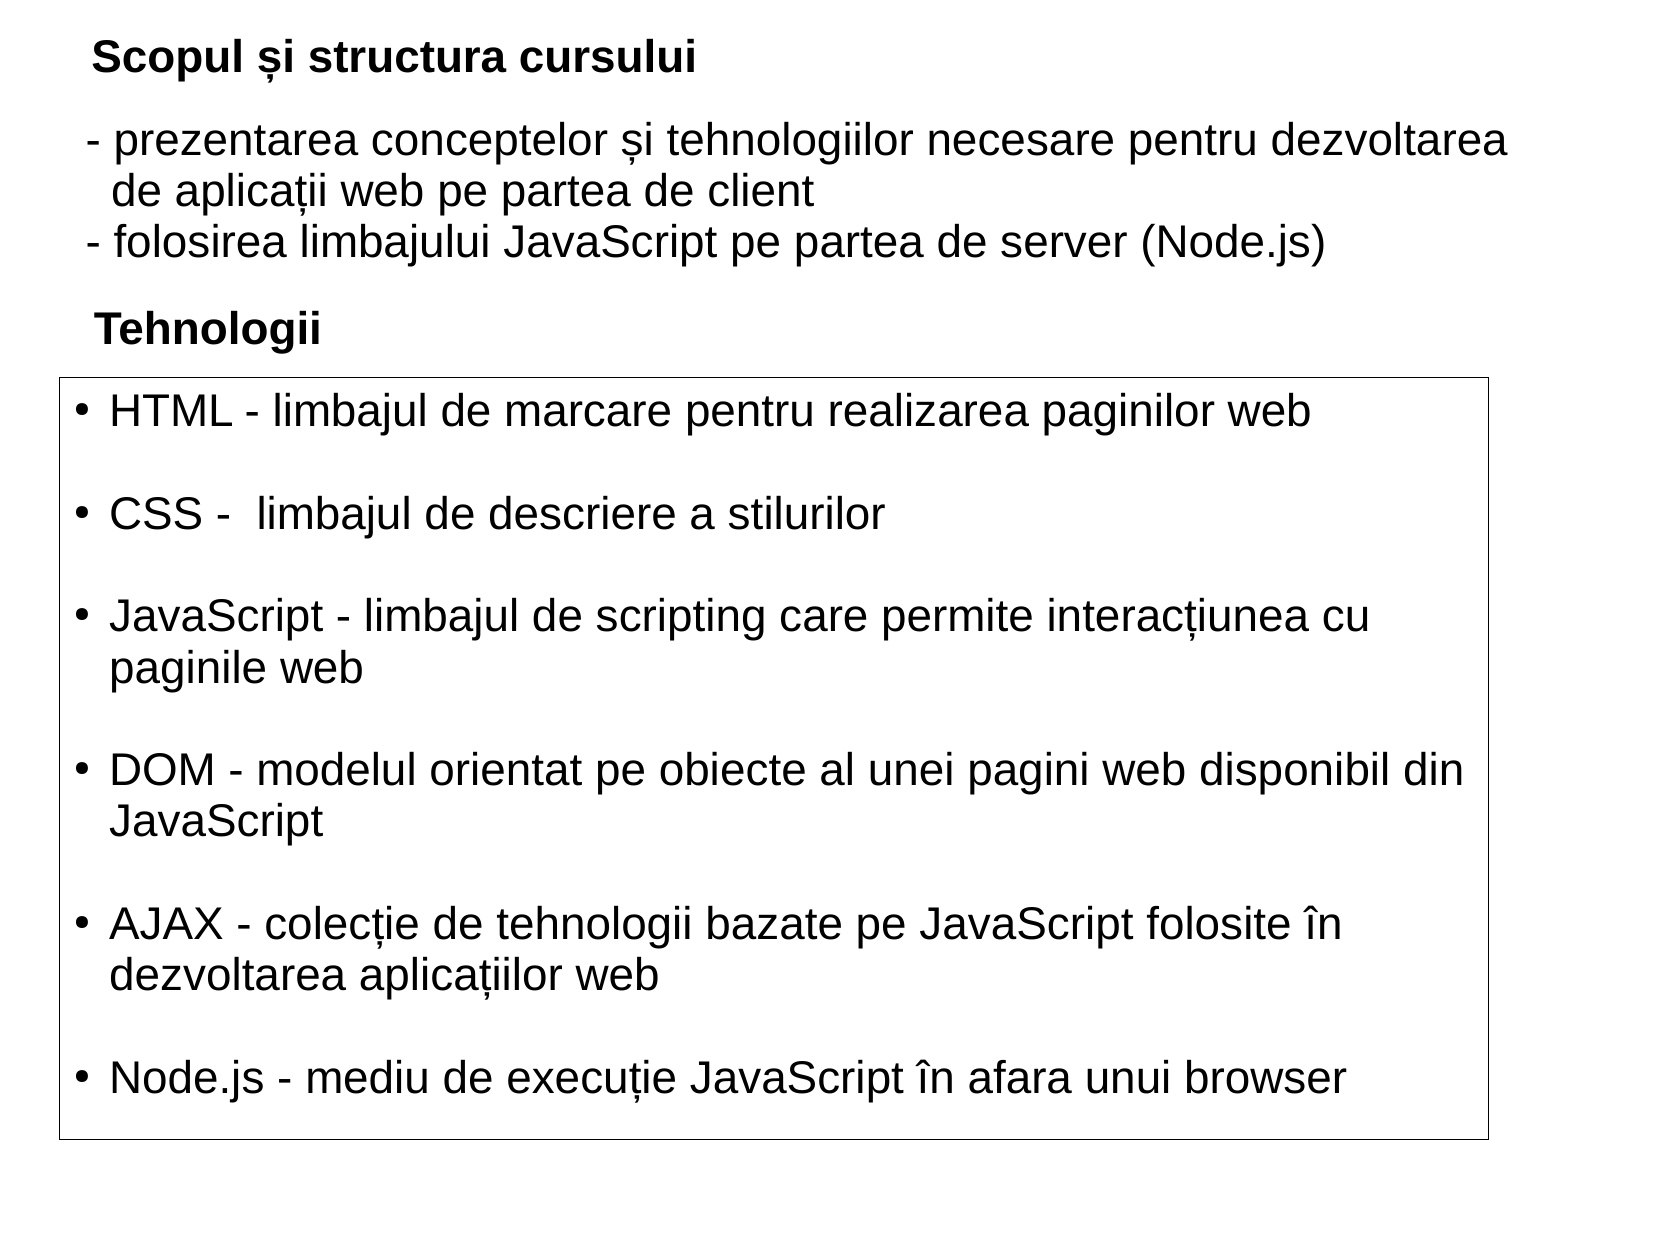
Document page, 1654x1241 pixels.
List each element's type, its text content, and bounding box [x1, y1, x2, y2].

text_box HTML - limbajul de marcare pentru realizarea paginilor web CSS - limbajul de descriere a stilurilor JavaScript - limbajul de scripting care permite interacțiunea cu paginile web DOM - modelul orientat pe obiecte al unei pagini web disponibil din JavaScript AJAX - colecție de tehnologii bazate pe JavaScript folosite în dezvoltarea aplicațiilor web Node.js - mediu de execuție JavaScript în afara unui browser [59, 377, 1489, 1140]
text_box - prezentarea conceptelor și tehnologiilor necesare pentru dezvoltarea de aplicații web pe partea de client - folosirea limbajului JavaScript pe partea de server (Node.js) [70, 106, 1536, 327]
text_box Scopul și structura cursului [76, 23, 713, 90]
text_box Tehnologii [79, 295, 453, 362]
